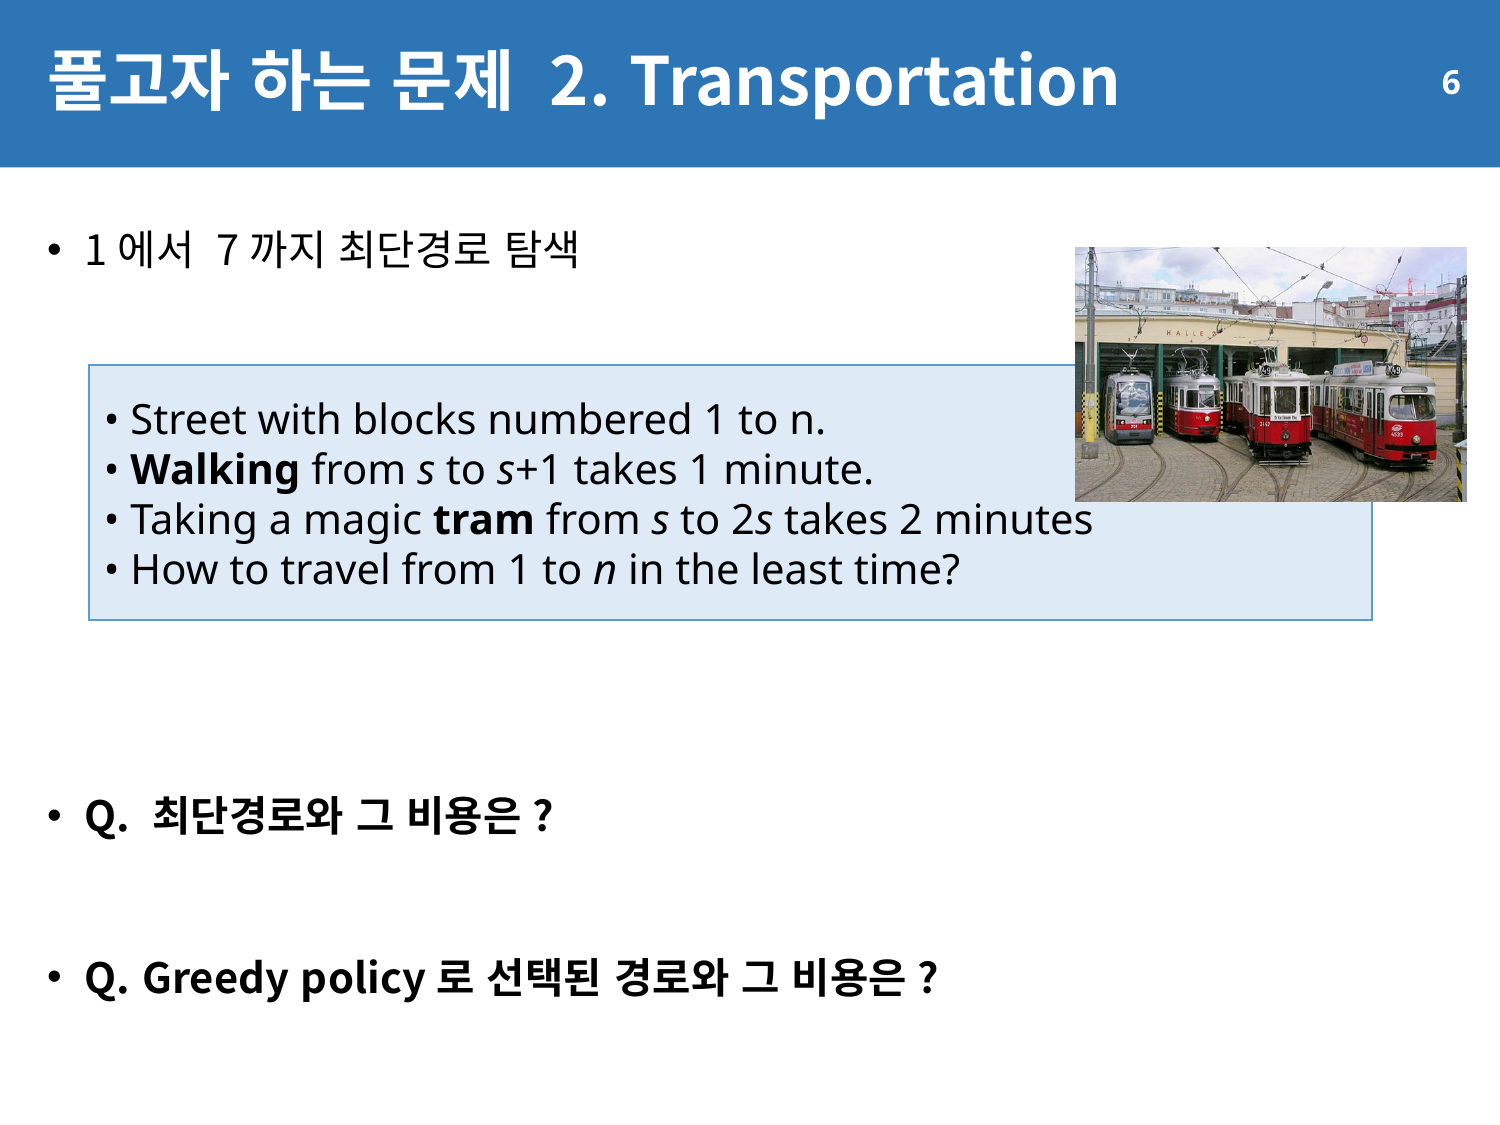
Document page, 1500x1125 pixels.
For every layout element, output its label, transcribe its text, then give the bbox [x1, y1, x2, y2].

text_box • Street with blocks numbered 1 to n. • Walking from s to s+1 takes 1 minute. • Taking a magic tram from s to 2s takes 2 minutes • How to travel from 1 to n in the least time? [89, 365, 1372, 620]
list 1에서 7까지 최단경로 탐색 Q. 최단경로와 그 비용은? Q. Greedy policy로 선택된 경로와 그 비용은? [32, 206, 1476, 1100]
title 풀고자 하는 문제 2. Transportation [32, 20, 1476, 148]
slide_number <number> [1273, 53, 1476, 114]
picture [1075, 247, 1467, 502]
